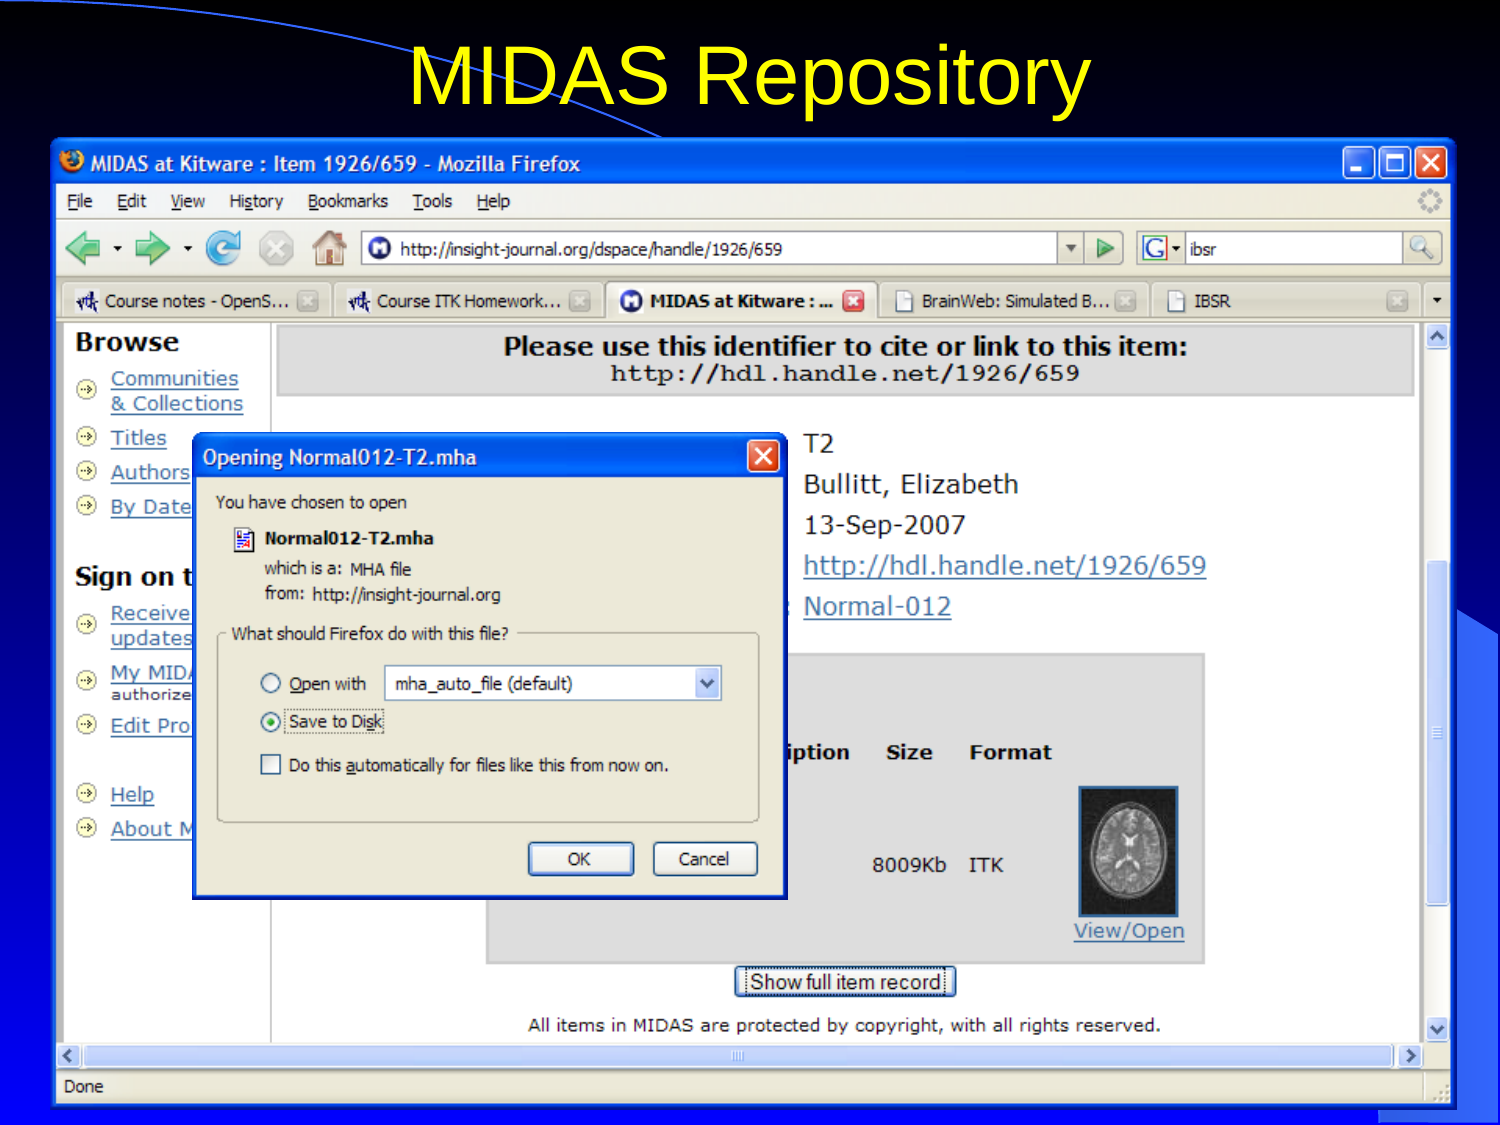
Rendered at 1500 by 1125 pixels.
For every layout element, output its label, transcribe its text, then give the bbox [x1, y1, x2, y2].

title MIDAS Repository [112, 7, 1388, 150]
picture [50, 137, 1457, 1110]
